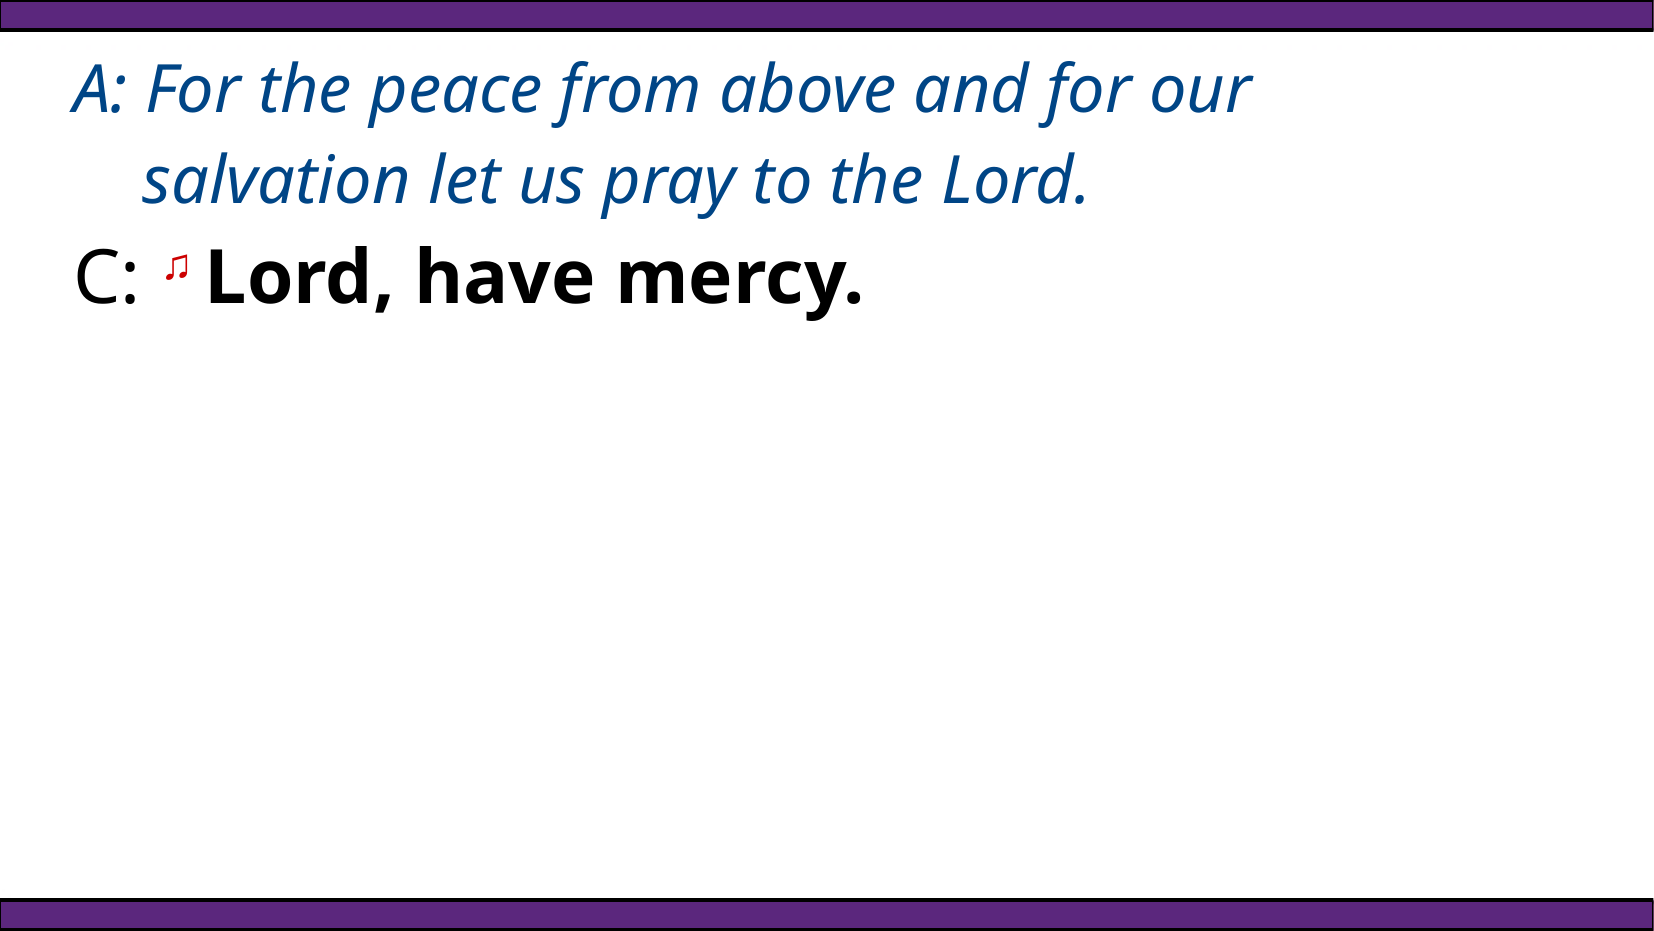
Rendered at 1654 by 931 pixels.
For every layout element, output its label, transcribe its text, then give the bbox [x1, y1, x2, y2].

text_box A: For the peace from above and for our salvation let us pray to the Lord. C: ♫ Lord, have mercy. [58, 34, 1589, 327]
picture [0, 31, 1654, 900]
text_box [0, 900, 1654, 931]
text_box [0, 0, 1654, 31]
